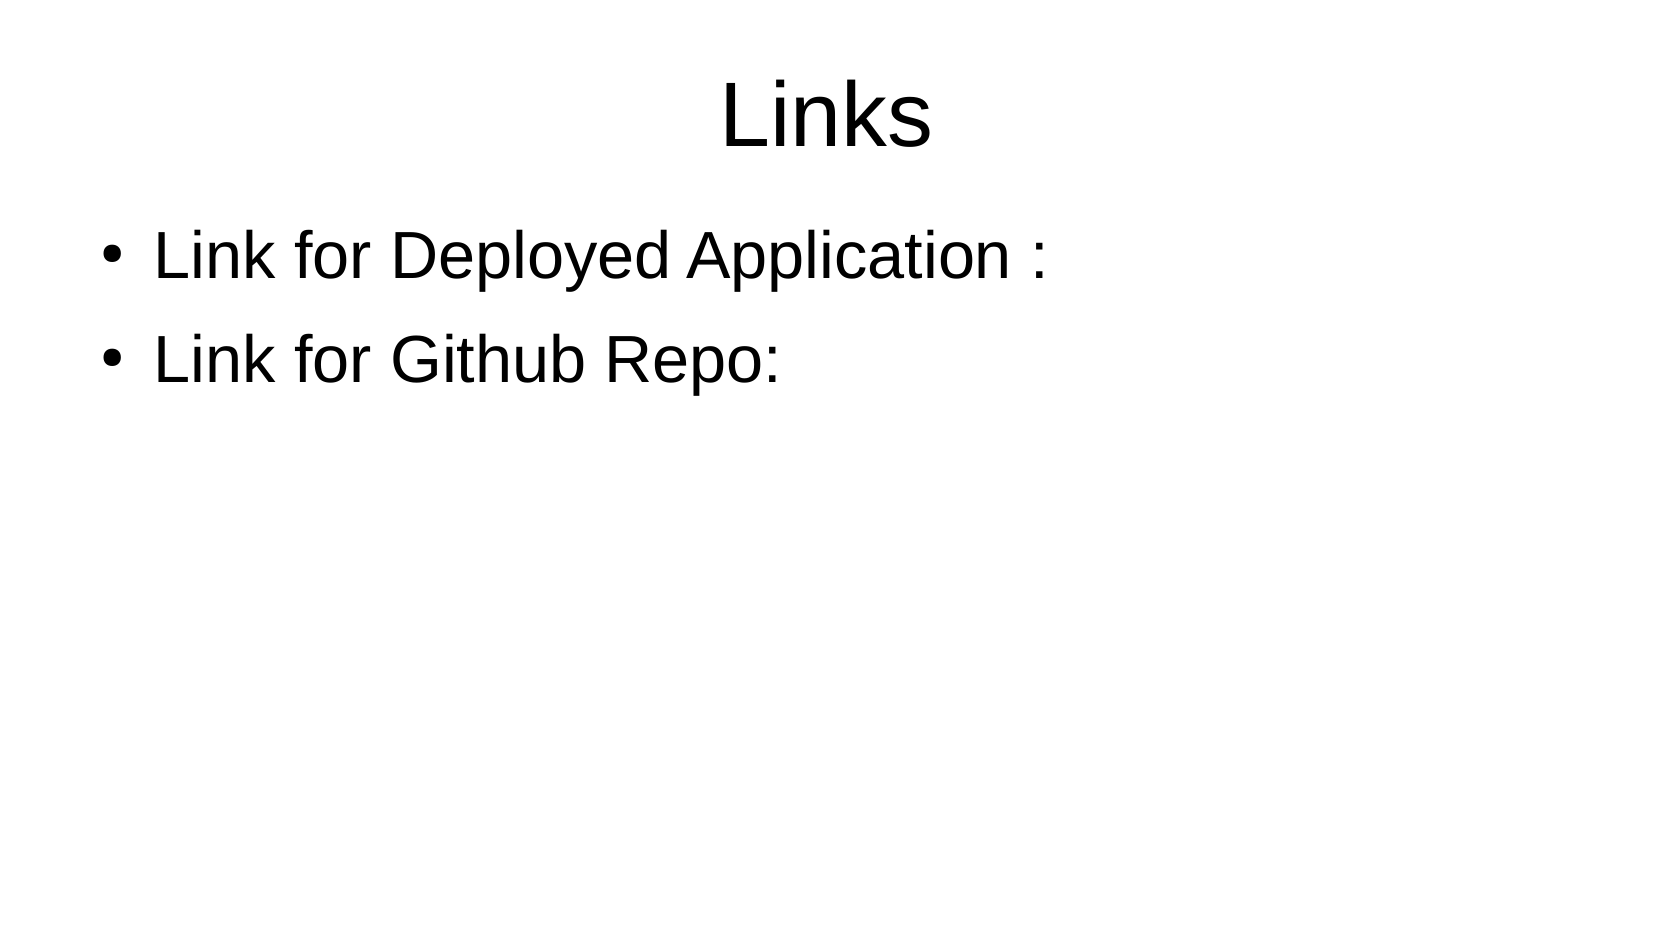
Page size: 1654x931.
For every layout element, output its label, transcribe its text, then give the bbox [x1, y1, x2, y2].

list Link for Deployed Application : Link for Github Repo: [82, 217, 1571, 758]
title Links [82, 37, 1571, 193]
